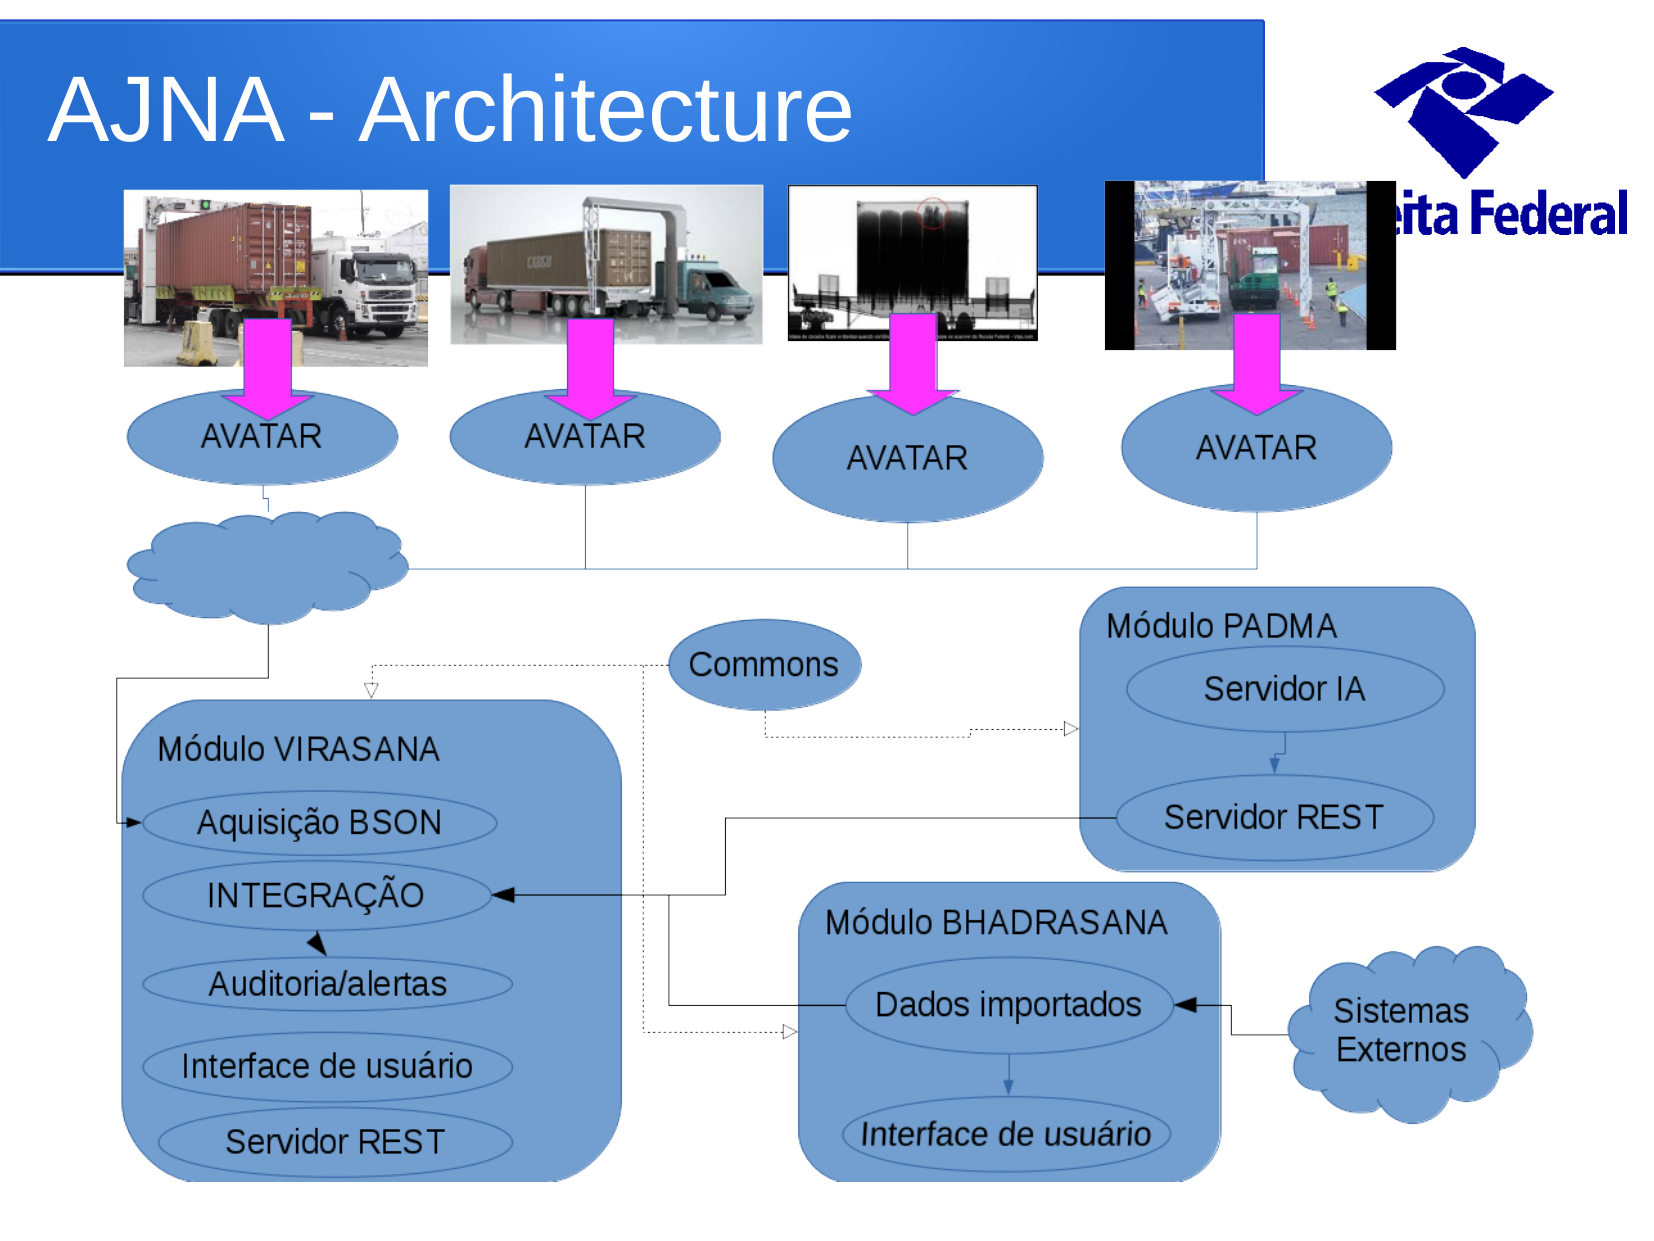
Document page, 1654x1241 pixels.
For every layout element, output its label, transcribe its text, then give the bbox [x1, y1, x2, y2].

title AJNA - Architecture [47, 5, 1536, 213]
picture [106, 47, 1629, 1182]
